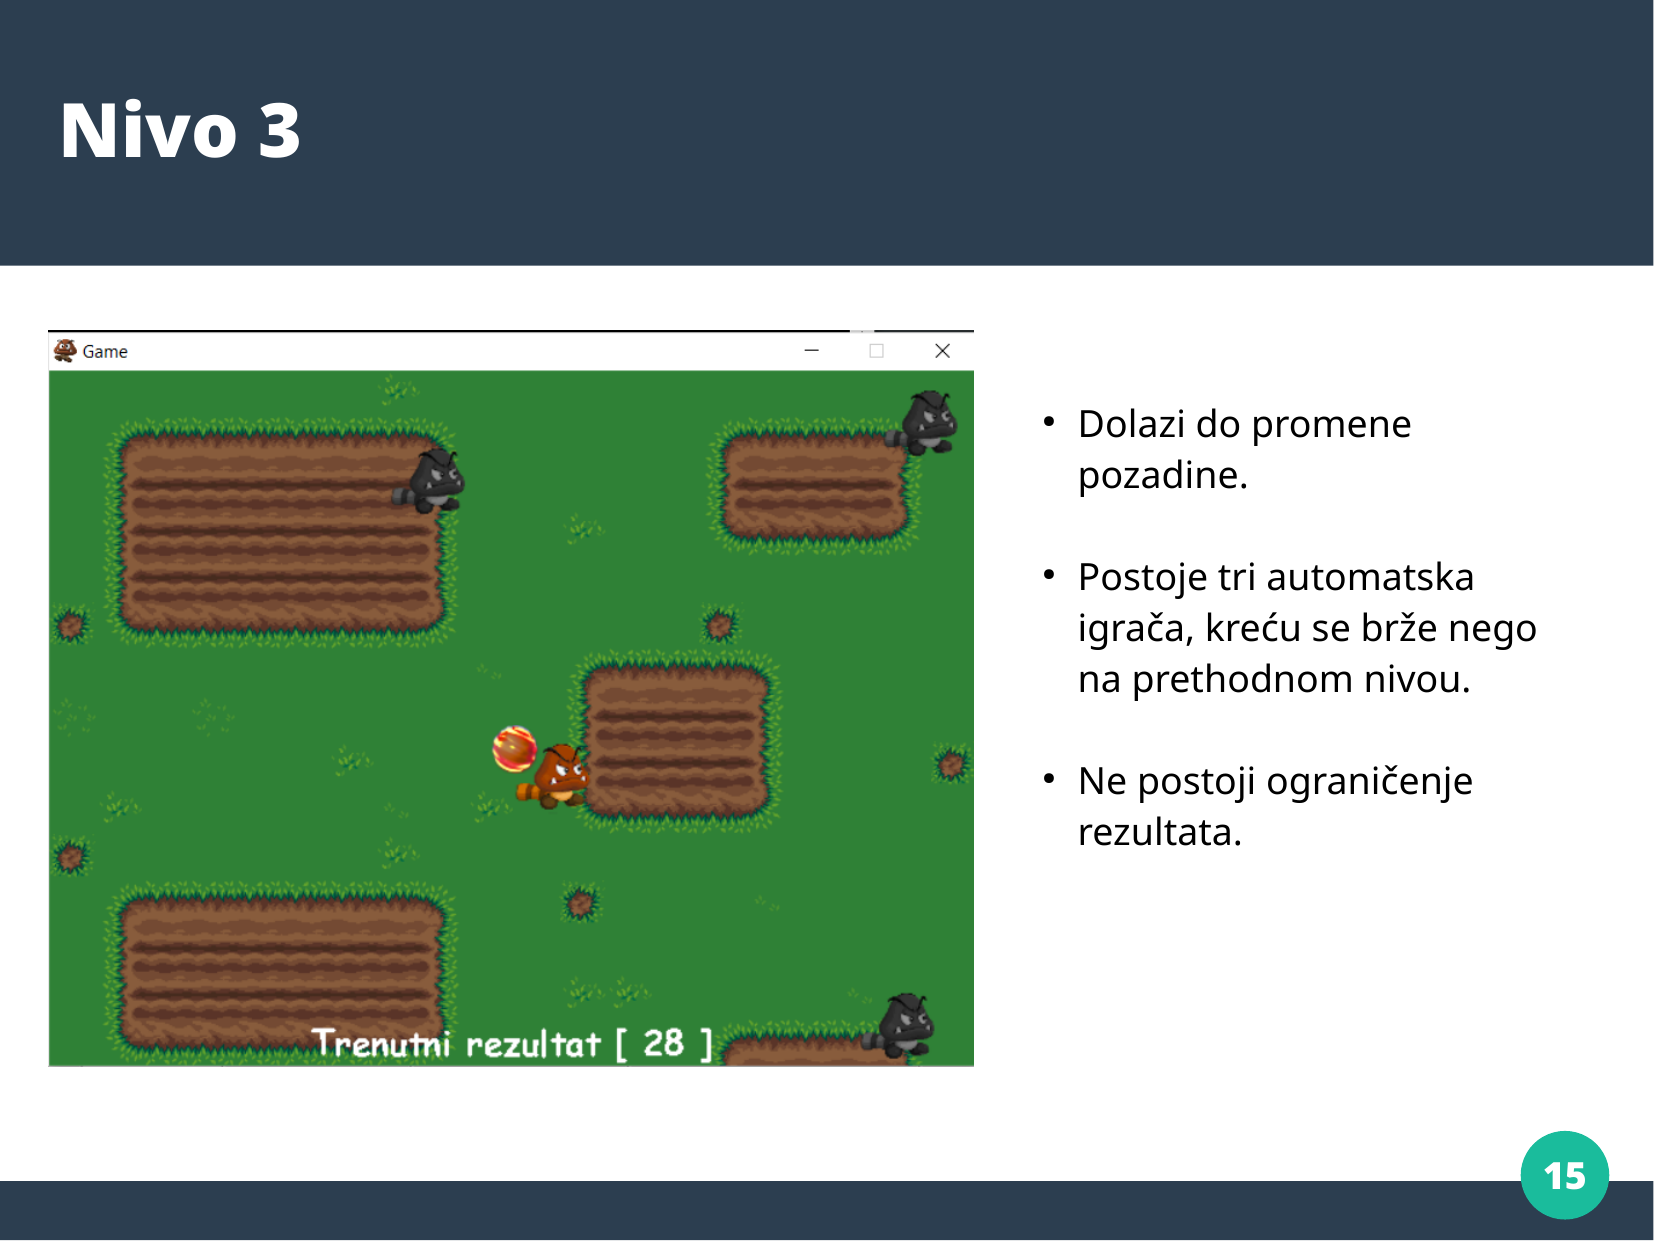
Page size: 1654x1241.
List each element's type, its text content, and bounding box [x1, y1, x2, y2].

picture [48, 330, 974, 1067]
title Nivo 3 [59, 49, 1595, 207]
text_box Dolazi do promene pozadine. Postoje tri automatska igrača, kreću se brže nego na prethodnom nivou. Ne postoji ograničenje rezultata. [1027, 389, 1560, 973]
